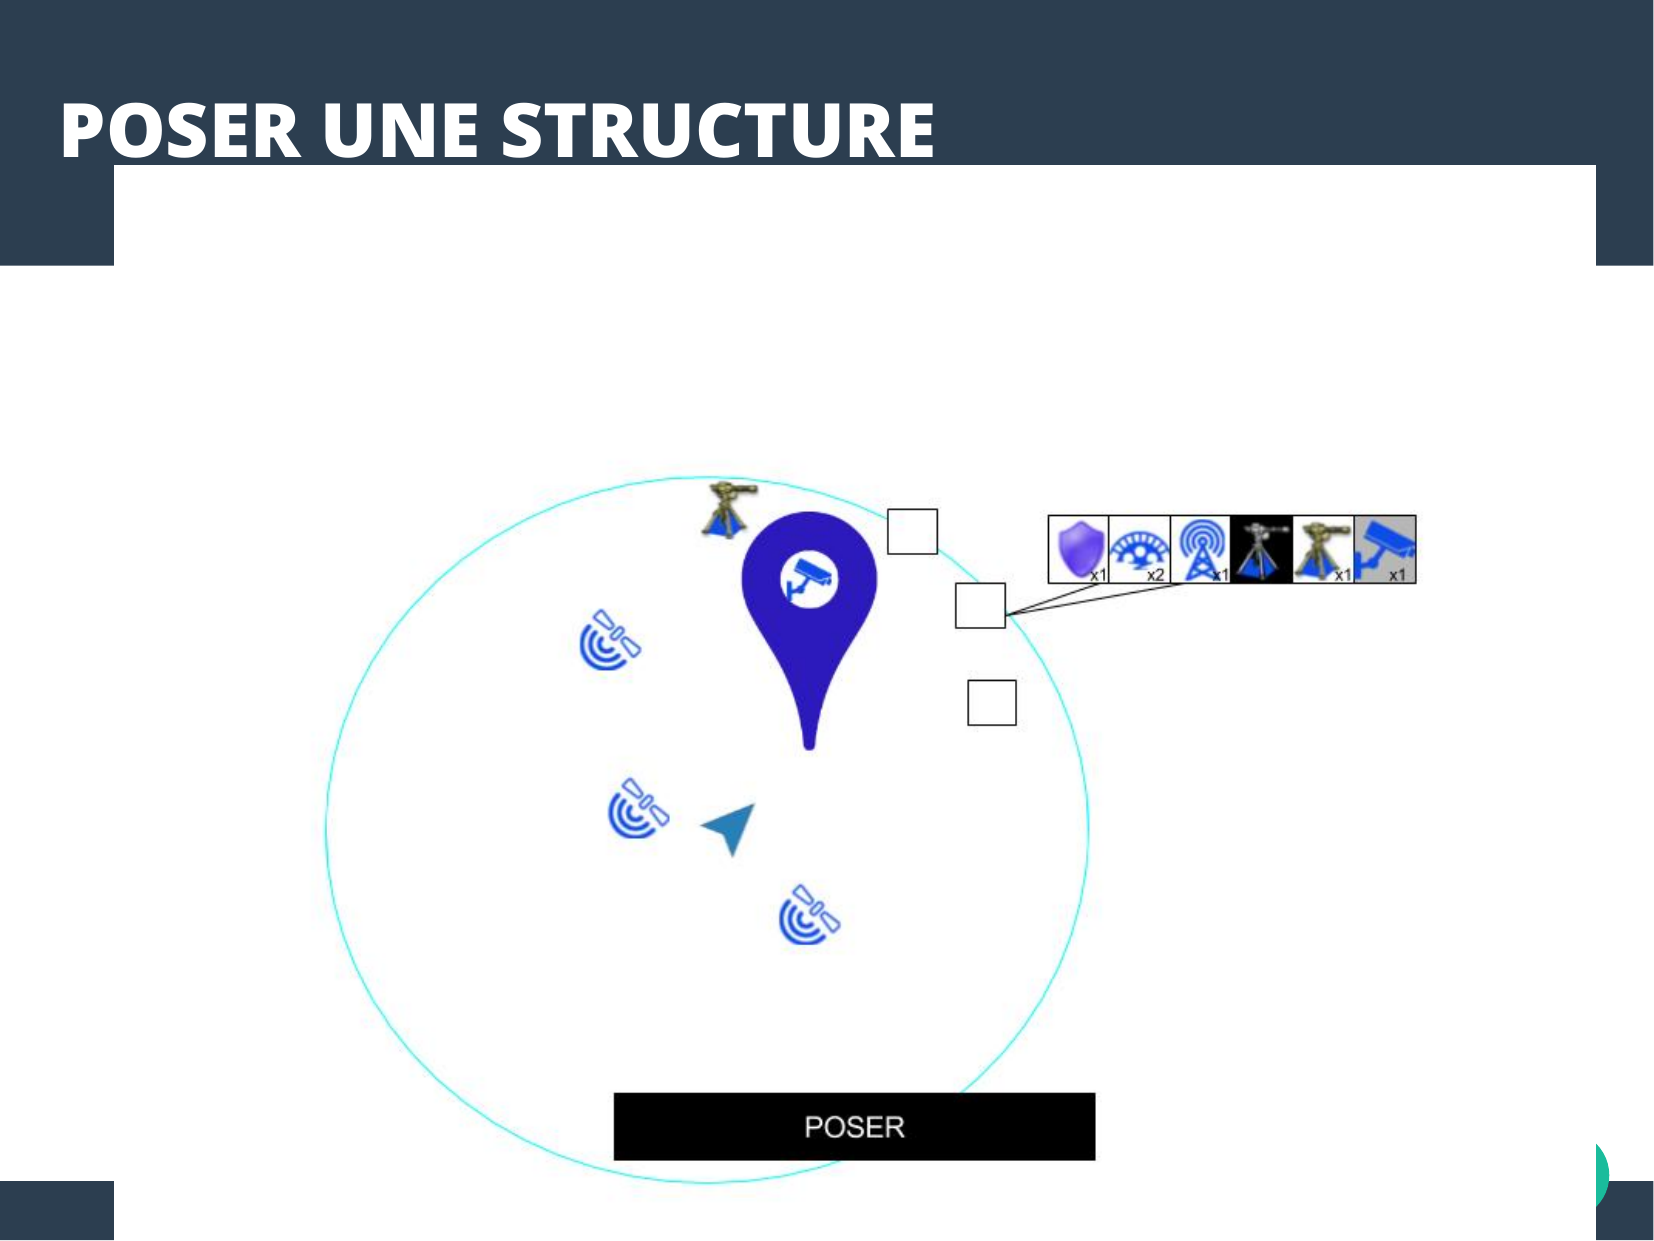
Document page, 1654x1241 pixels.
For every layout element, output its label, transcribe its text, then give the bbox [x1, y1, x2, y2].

title POSER UNE STRUCTURE [59, 49, 1595, 207]
picture [114, 165, 1596, 1241]
